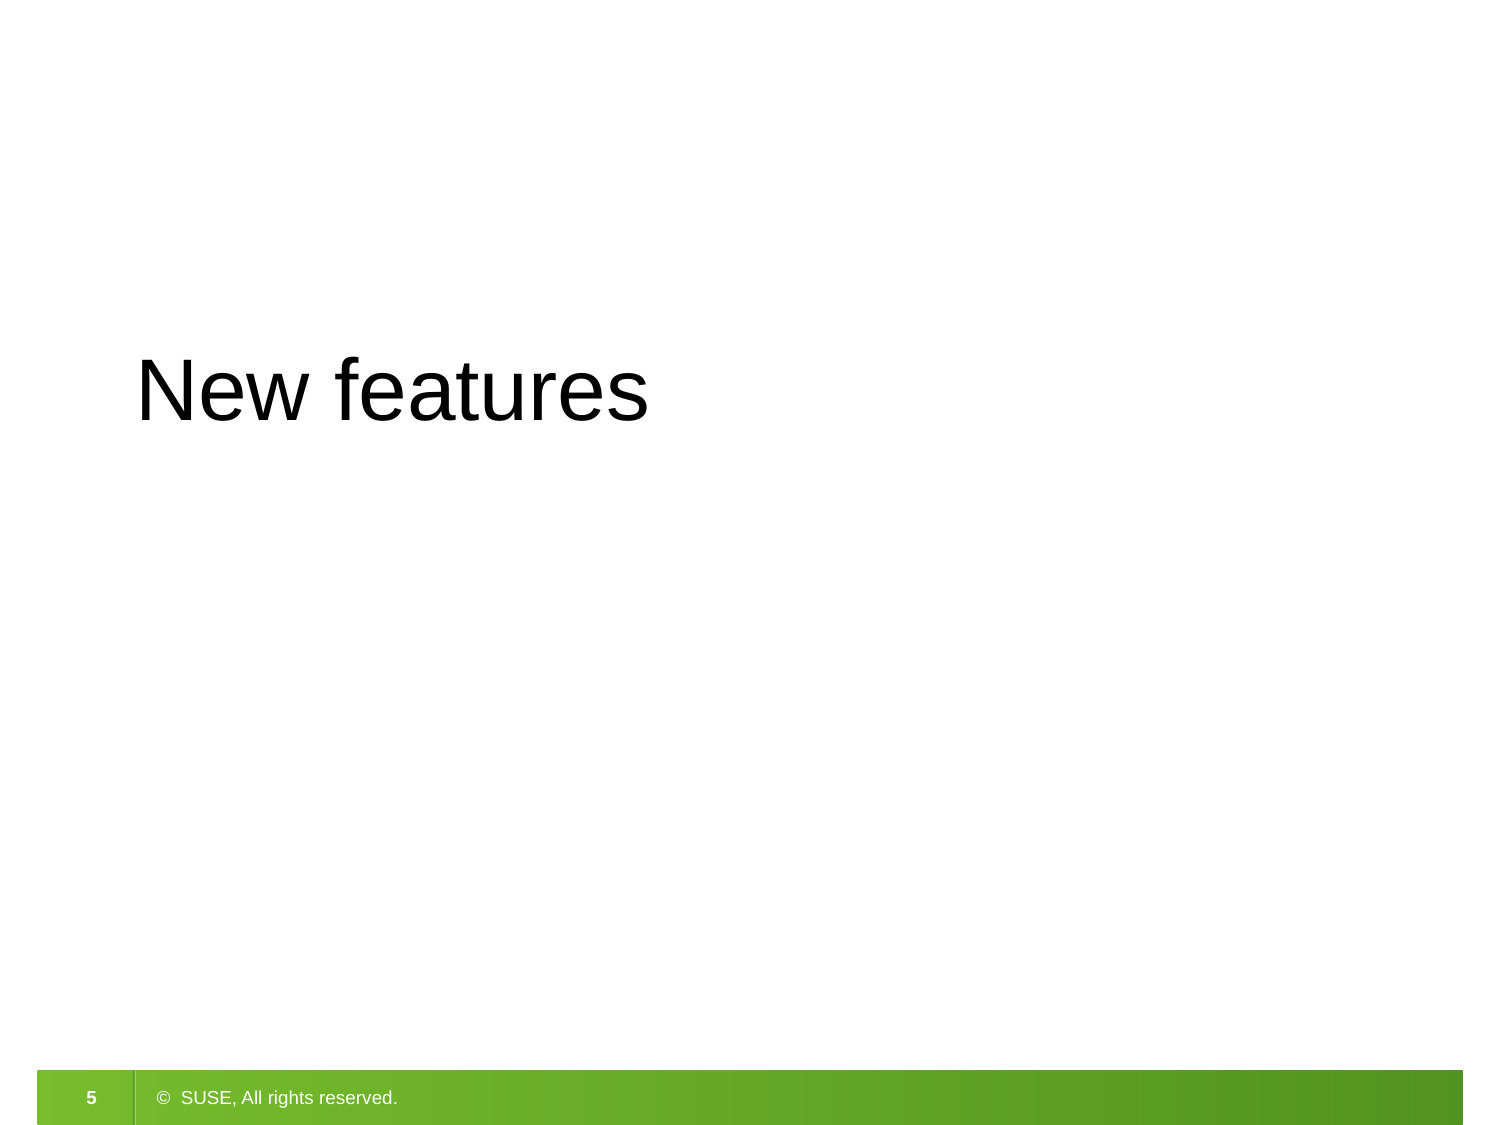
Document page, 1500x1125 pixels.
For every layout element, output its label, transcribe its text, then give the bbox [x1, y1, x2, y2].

list New features [135, 238, 1372, 982]
